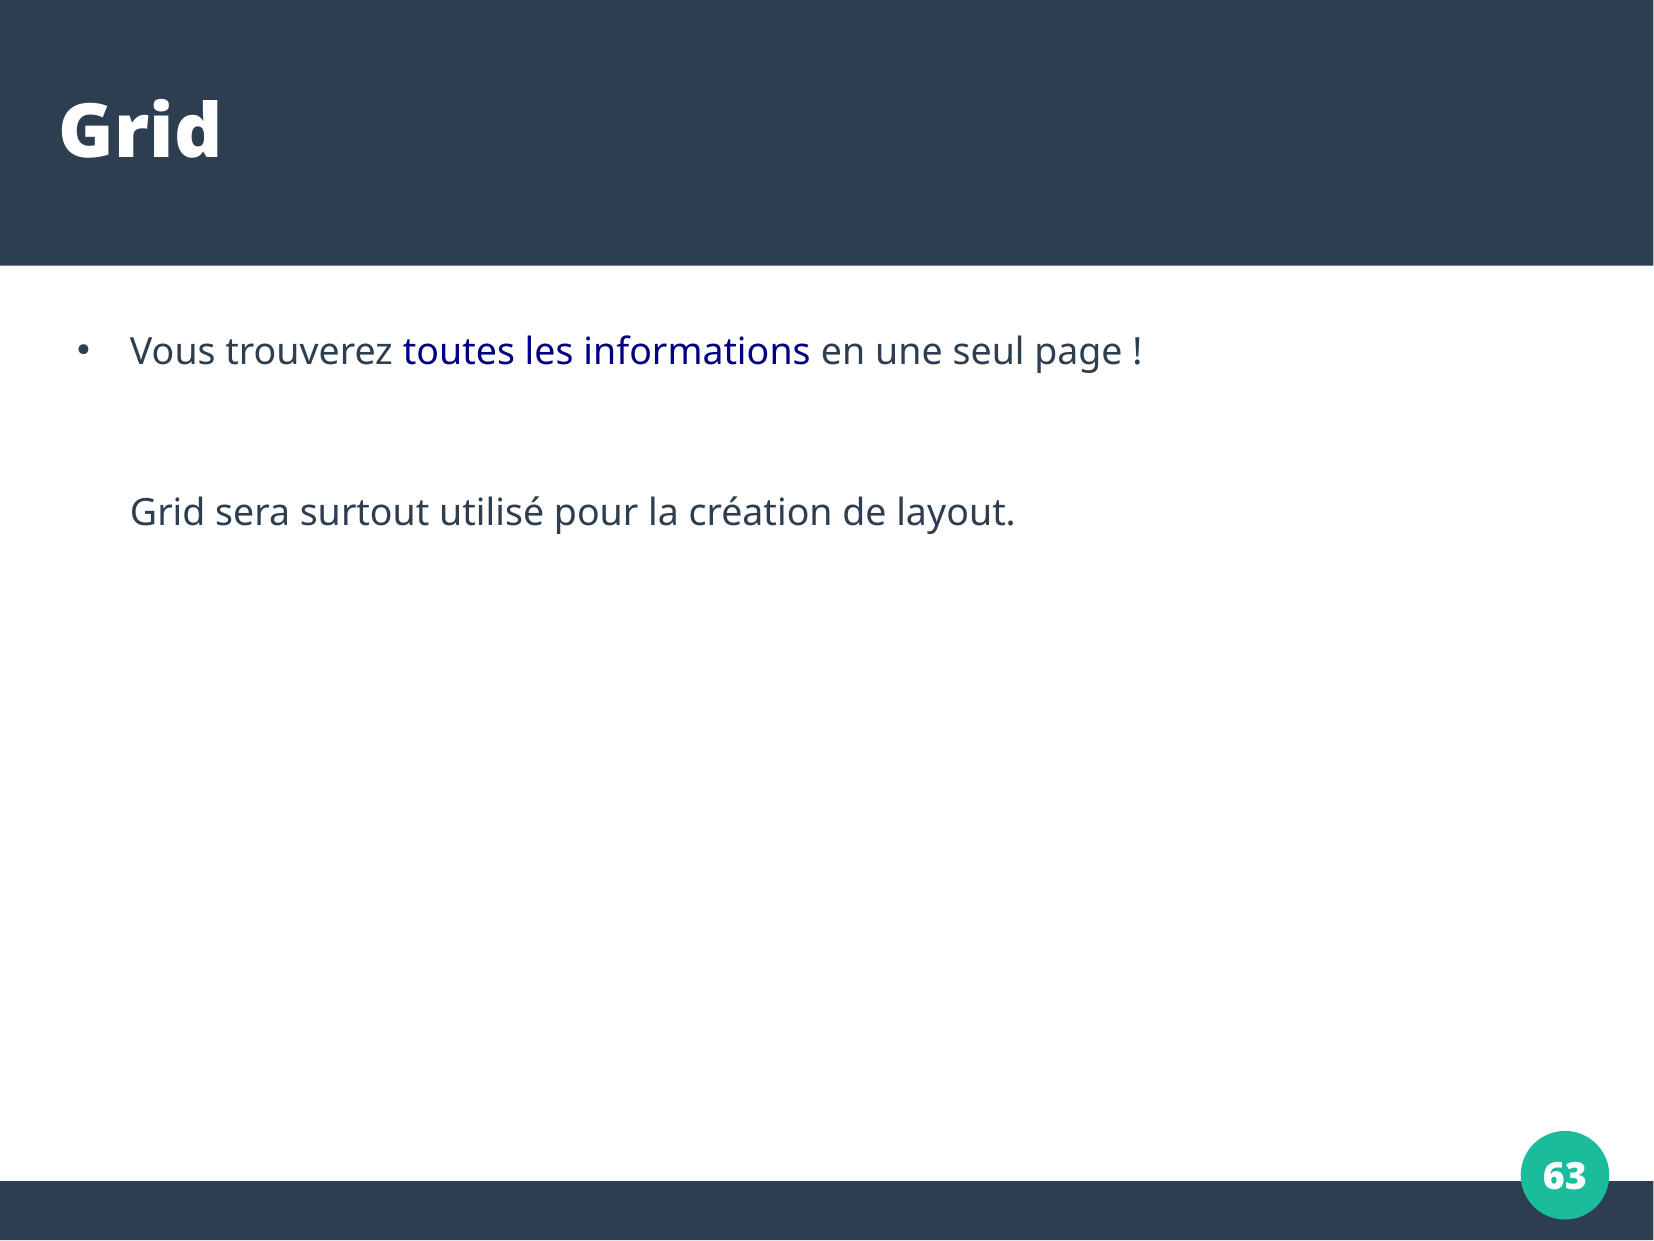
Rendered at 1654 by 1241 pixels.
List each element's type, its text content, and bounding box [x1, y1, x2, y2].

title Grid [59, 49, 1595, 207]
list Vous trouverez toutes les informations en une seul page ! Grid sera surtout utilisé pour la création de layout. [59, 324, 1595, 1152]
